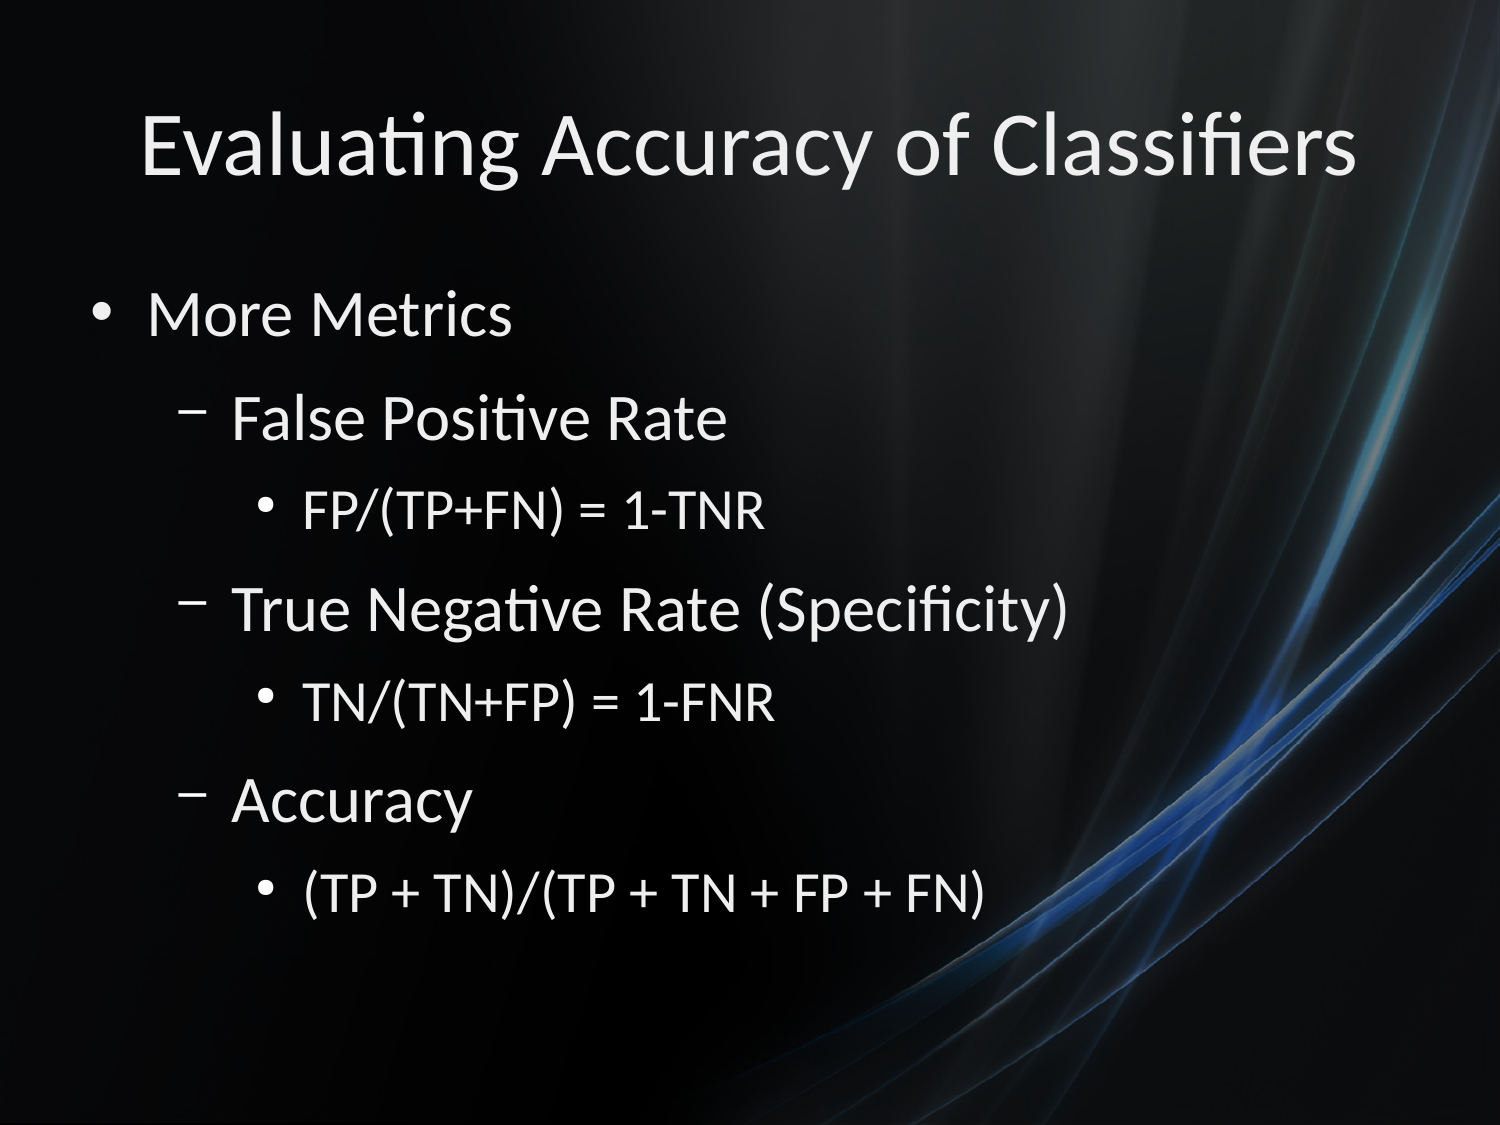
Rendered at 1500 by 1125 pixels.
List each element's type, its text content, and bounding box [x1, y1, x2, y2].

picture [0, 0, 1500, 1125]
list More Metrics False Positive Rate FP/(TP+FN) = 1-TNR True Negative Rate (Specificity) TN/(TN+FP) = 1-FNR Accuracy (TP + TN)/(TP + TN + FP + FN) [75, 262, 1425, 1005]
title Evaluating Accuracy of Classifiers [75, 45, 1425, 233]
